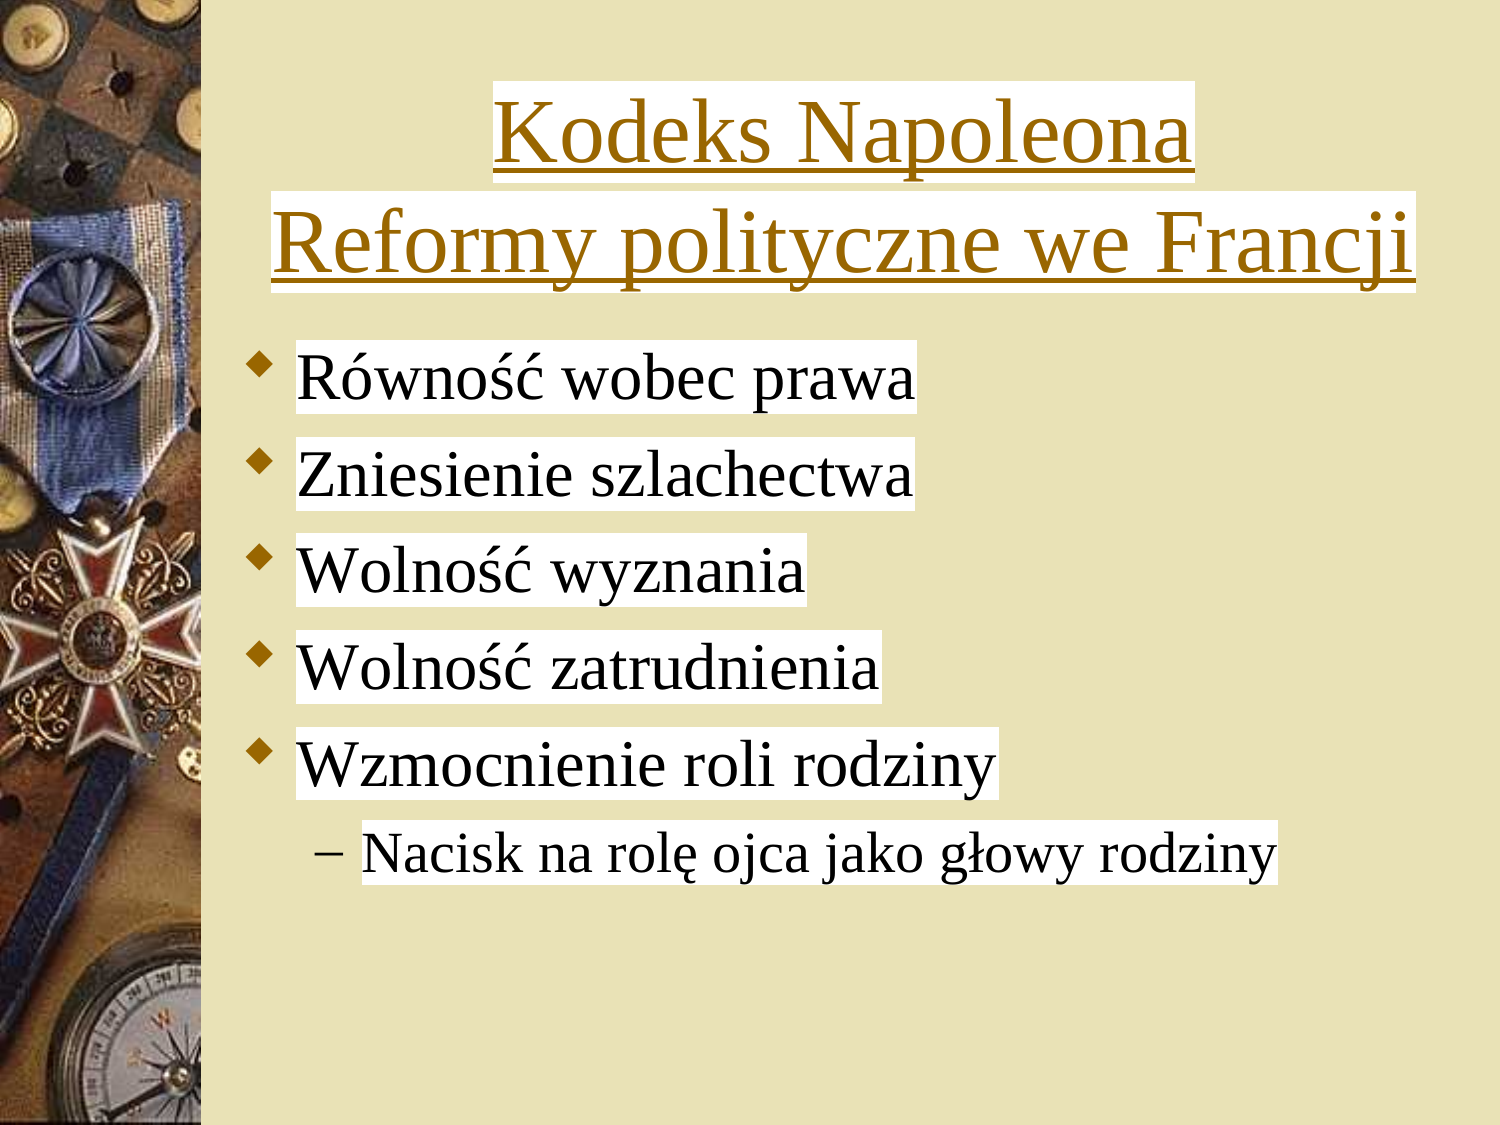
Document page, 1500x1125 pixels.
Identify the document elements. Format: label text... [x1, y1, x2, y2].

title Kodeks Napoleona Reformy polityczne we Francji [224, 87, 1463, 275]
list Równość wobec prawa Zniesienie szlachectwa Wolność wyznania Wolność zatrudnienia Wzmocnienie roli rodziny Nacisk na rolę ojca jako głowy rodziny [224, 324, 1475, 1000]
picture [0, 0, 201, 1125]
